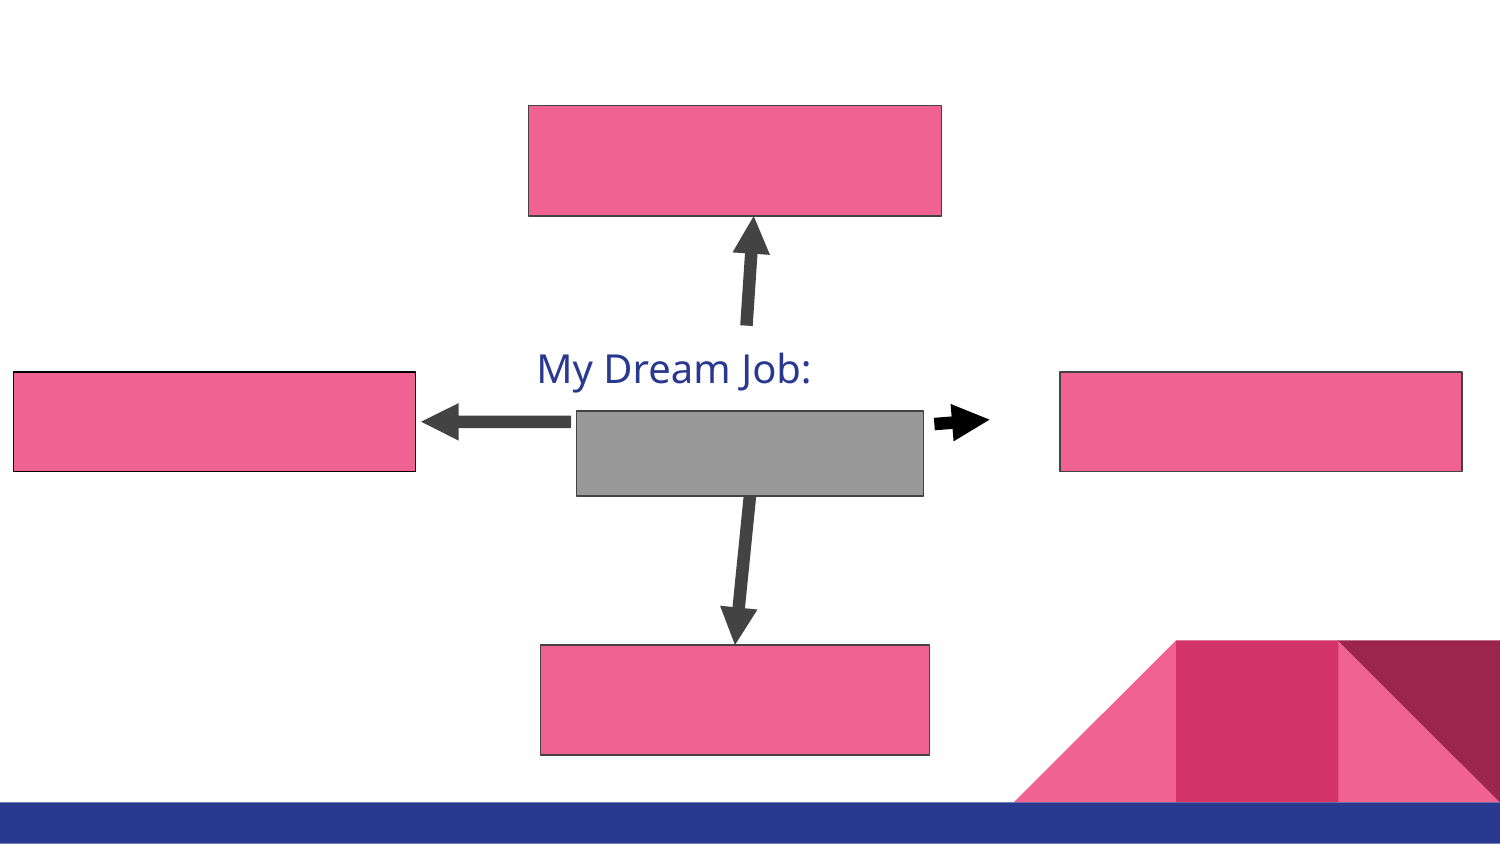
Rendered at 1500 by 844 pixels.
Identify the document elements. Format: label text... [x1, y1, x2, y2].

text_box [540, 644, 930, 756]
text_box [1060, 371, 1463, 472]
text_box [576, 410, 924, 497]
title My Dream Job: [521, 325, 935, 411]
text_box [13, 371, 416, 472]
text_box [528, 105, 942, 217]
